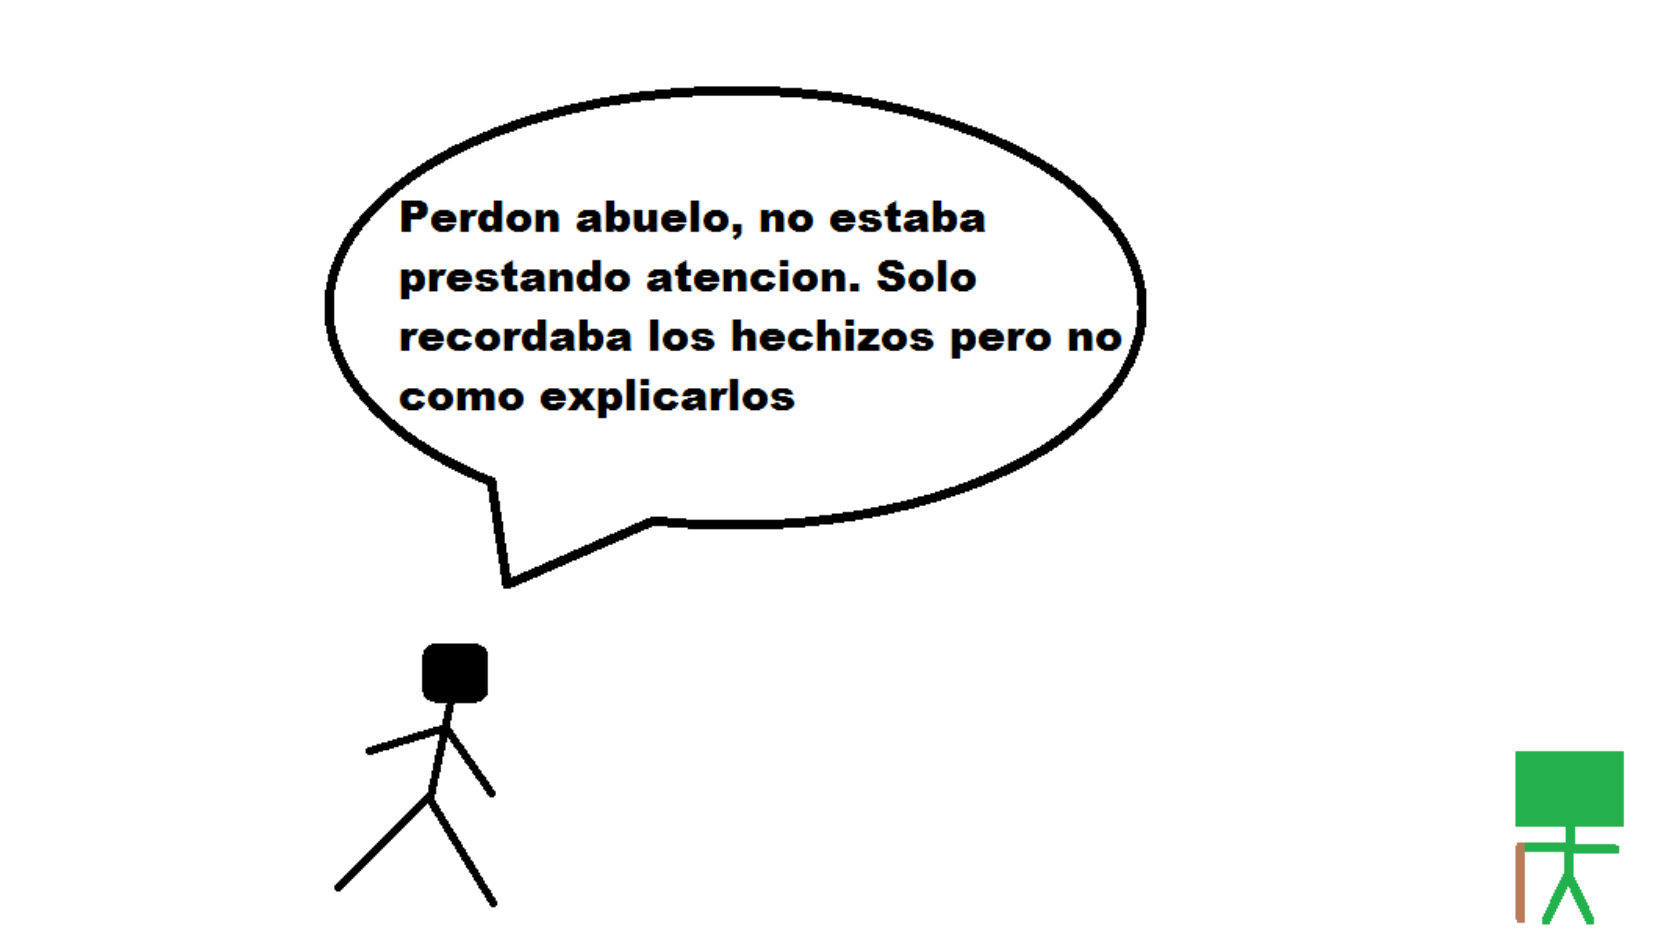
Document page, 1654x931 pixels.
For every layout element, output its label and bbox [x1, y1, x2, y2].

picture [283, 71, 1170, 931]
picture [1500, 742, 1643, 931]
